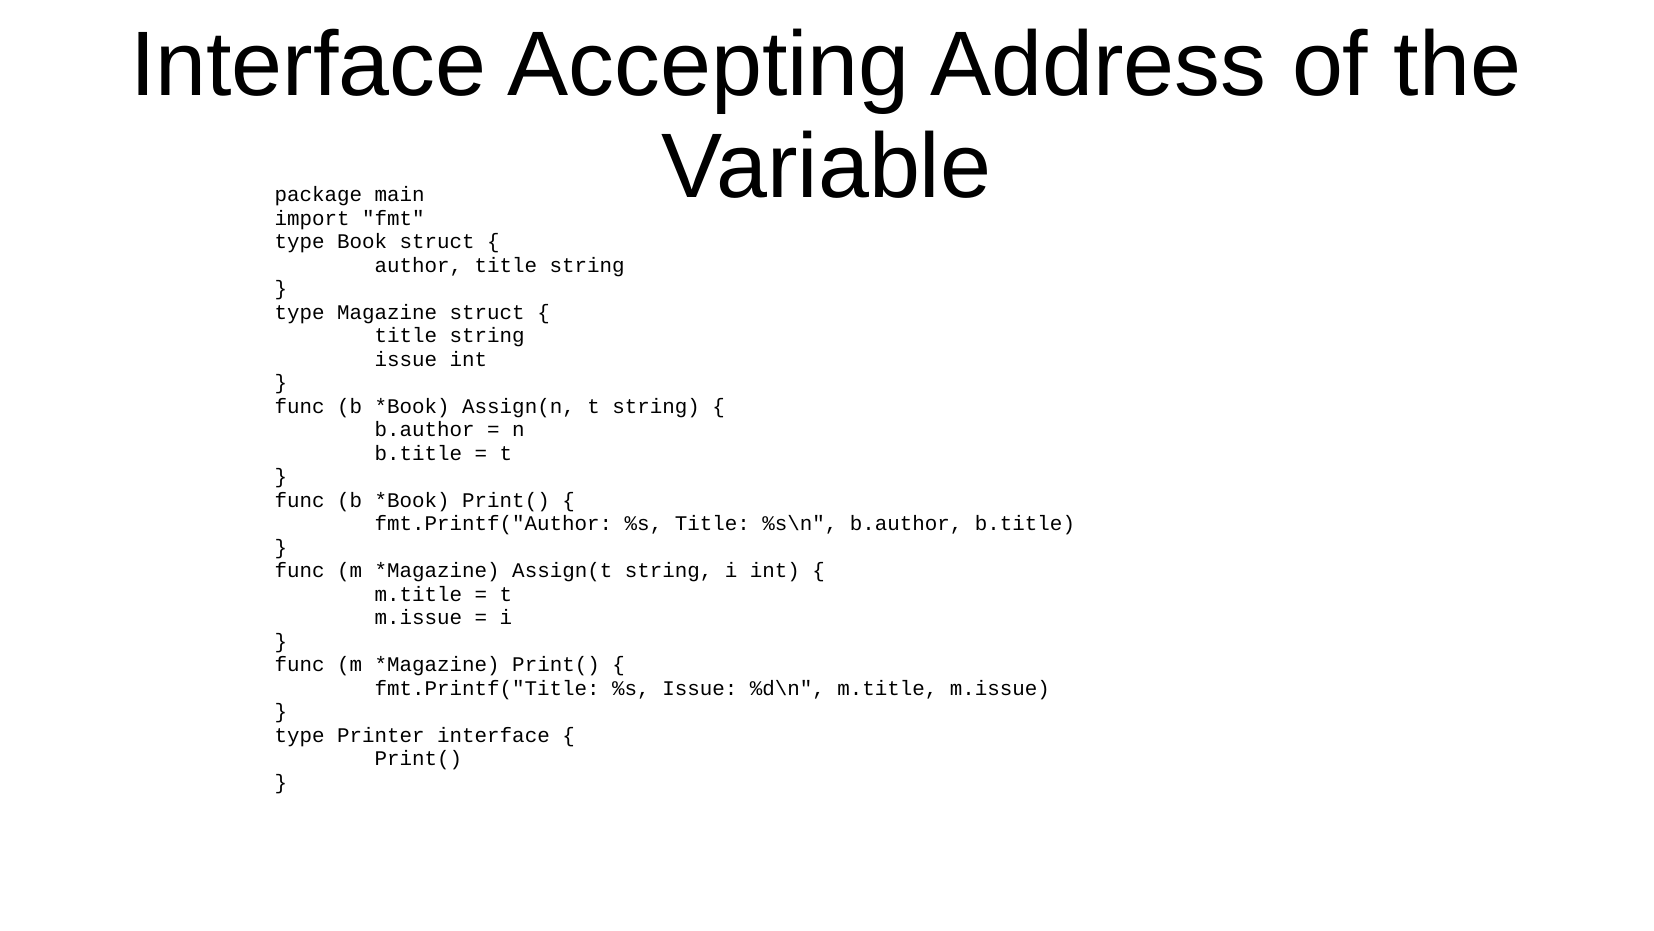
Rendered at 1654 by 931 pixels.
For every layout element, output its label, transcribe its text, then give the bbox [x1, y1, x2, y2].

text_box package main import "fmt" type Book struct { author, title string } type Magazine struct { title string issue int } func (b *Book) Assign(n, t string) { b.author = n b.title = t } func (b *Book) Print() { fmt.Printf("Author: %s, Title: %s\n", b.author, b.title) } func (m *Magazine) Assign(t string, i int) { m.title = t m.issue = i } func (m *Magazine) Print() { fmt.Printf("Title: %s, Issue: %d\n", m.title, m.issue) } type Printer interface { Print() } [259, 177, 1090, 804]
title Interface Accepting Address of the Variable [82, 12, 1571, 218]
